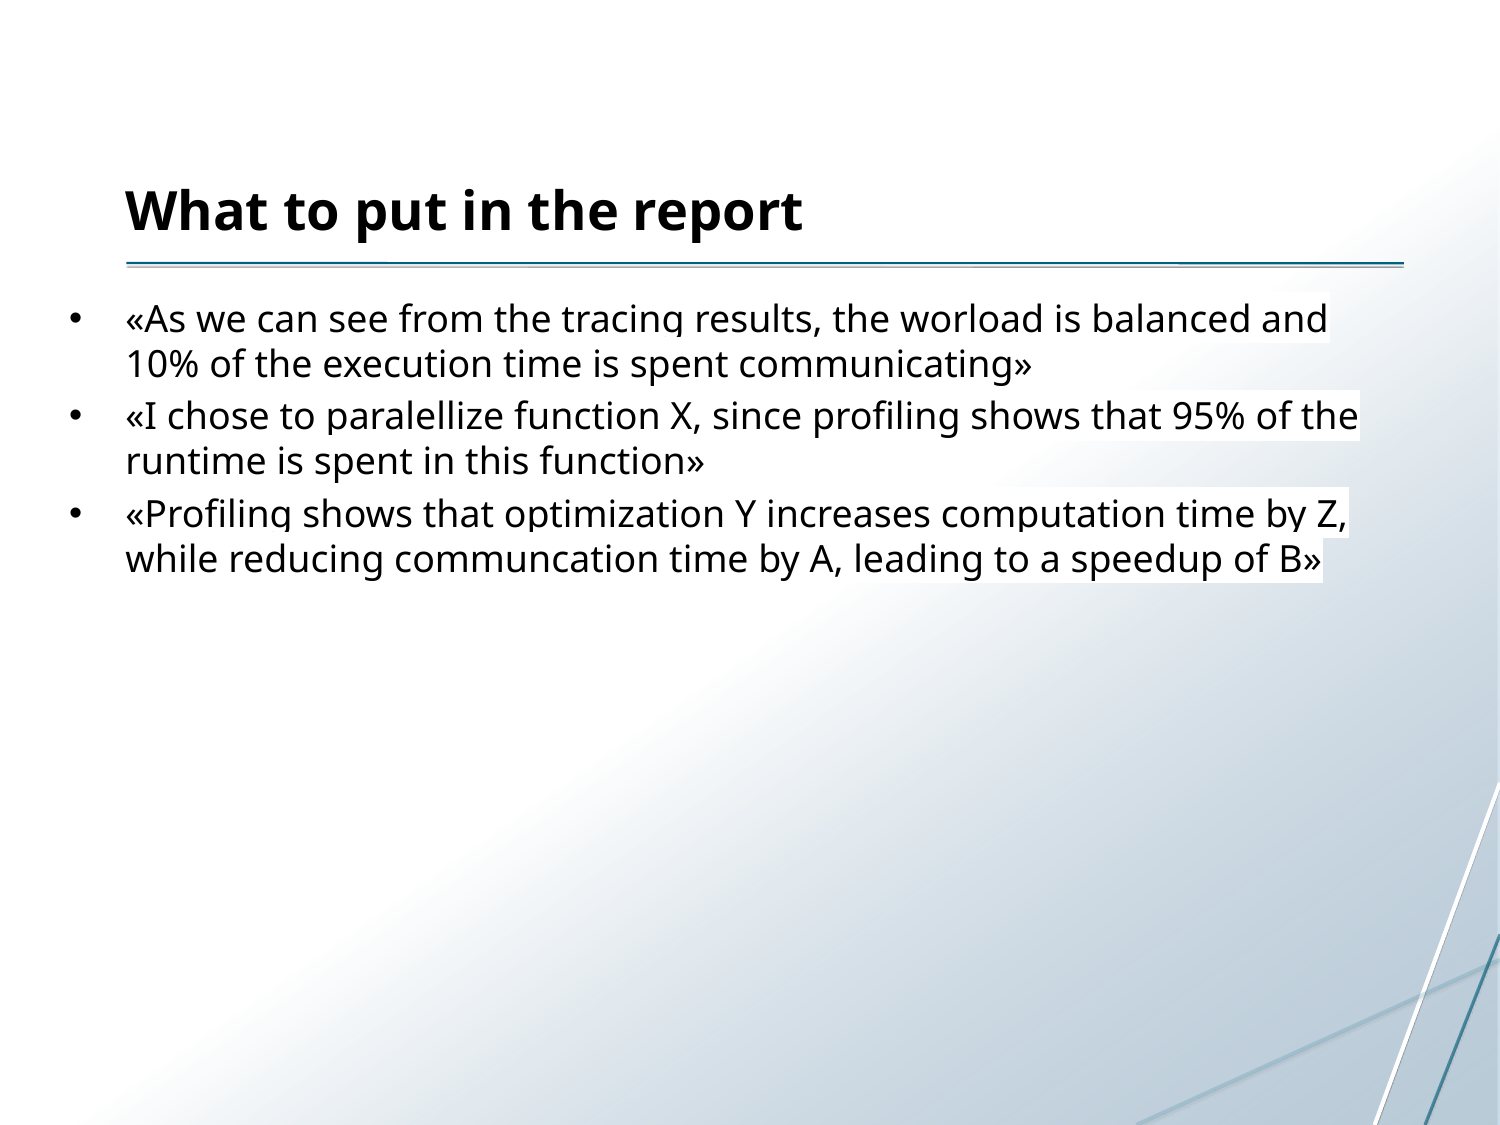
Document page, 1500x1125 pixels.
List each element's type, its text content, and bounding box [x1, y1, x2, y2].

list «As we can see from the tracing results, the worload is balanced and 10% of the execution time is spent communicating» «I chose to paralellize function X, since profiling shows that 95% of the runtime is spent in this function» «Profiling shows that optimization Y increases computation time by Z, while reducing communcation time by A, leading to a speedup of B» [54, 287, 1404, 1005]
title What to put in the report [109, 49, 1403, 249]
